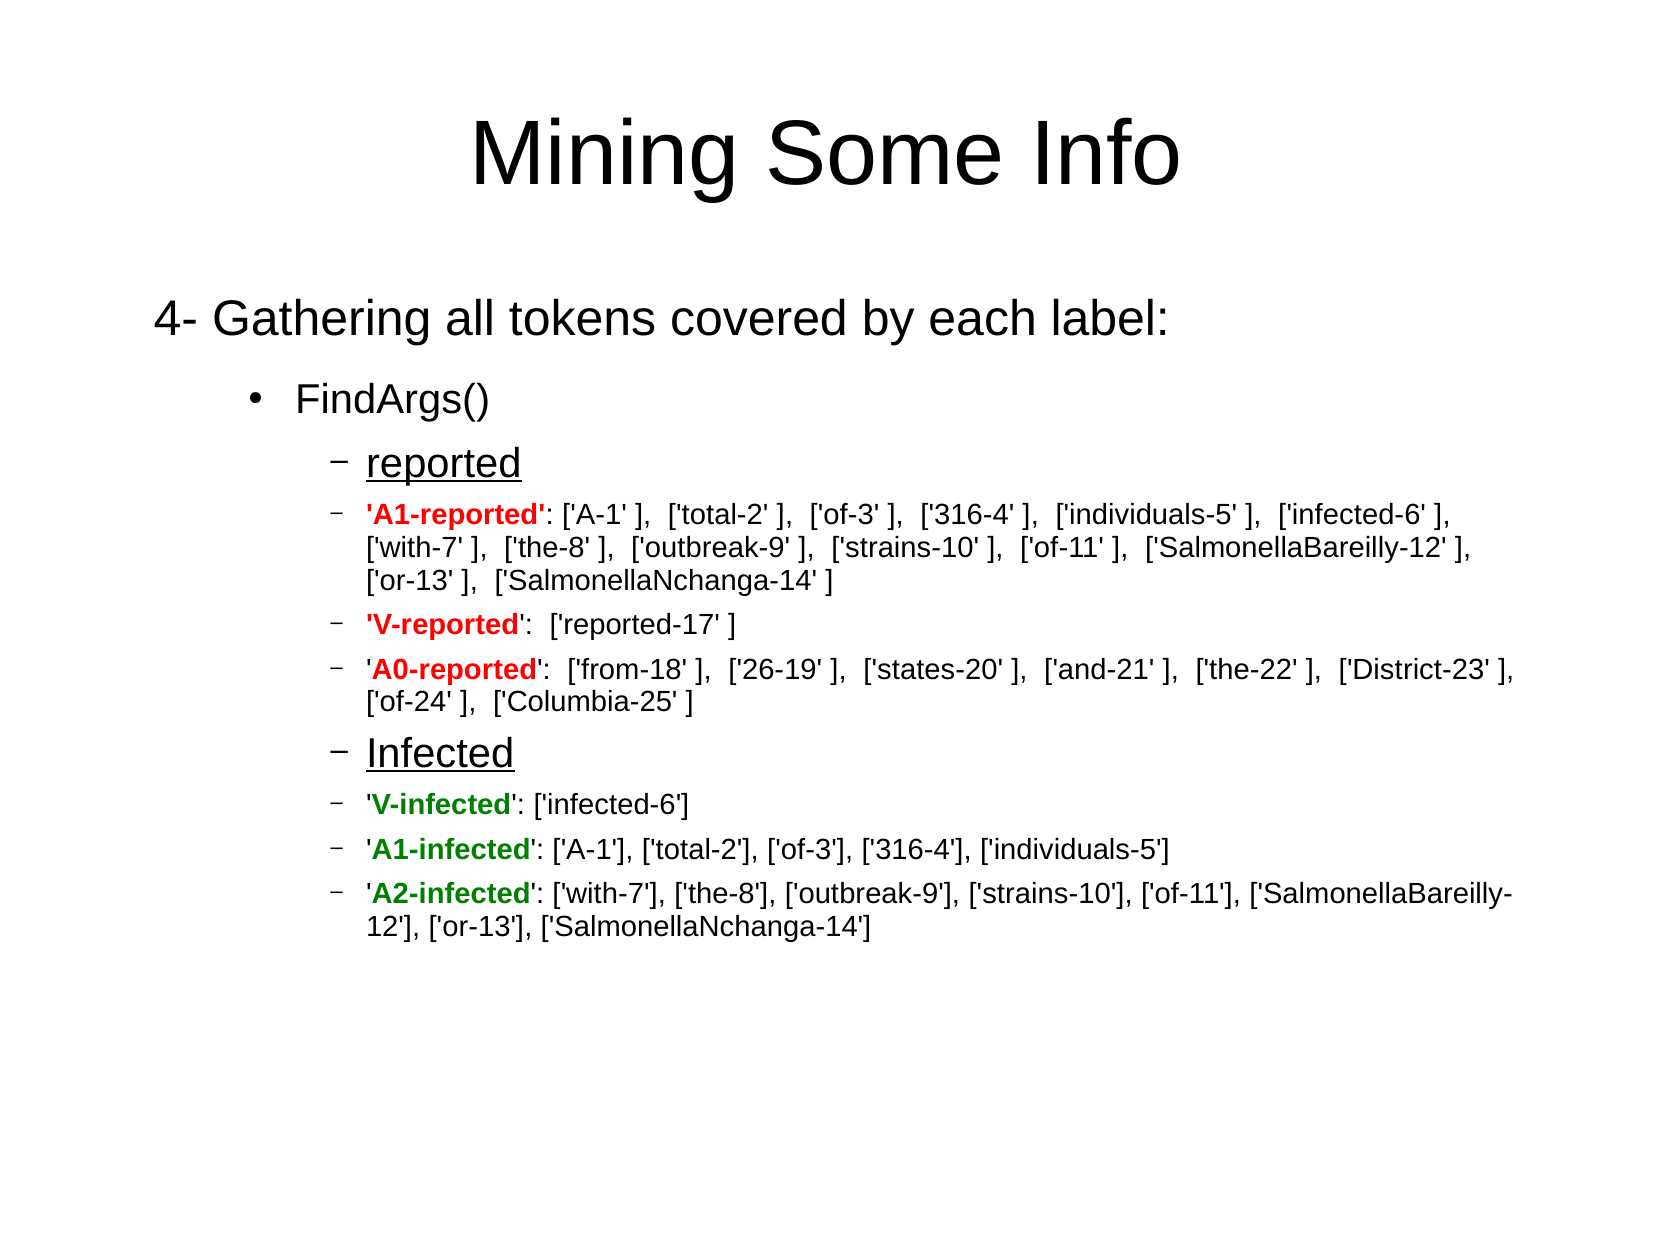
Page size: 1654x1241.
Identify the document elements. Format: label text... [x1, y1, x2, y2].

list 4- Gathering all tokens covered by each label: FindArgs() reported 'A1-reported': ['A-1' ], ['total-2' ], ['of-3' ], ['316-4' ], ['individuals-5' ], ['infected-6' ], ['with-7' ], ['the-8' ], ['outbreak-9' ], ['strains-10' ], ['of-11' ], ['SalmonellaBareilly-12' ], ['or-13' ], ['SalmonellaNchanga-14' ] 'V-reported': ['reported-17' ] 'A0-reported': ['from-18' ], ['26-19' ], ['states-20' ], ['and-21' ], ['the-22' ], ['District-23' ], ['of-24' ], ['Columbia-25' ] Infected 'V-infected': ['infected-6'] 'A1-infected': ['A-1'], ['total-2'], ['of-3'], ['316-4'], ['individuals-5'] 'A2-infected': ['with-7'], ['the-8'], ['outbreak-9'], ['strains-10'], ['of-11'], ['SalmonellaBareilly-12'], ['or-13'], ['SalmonellaNchanga-14'] [82, 290, 1538, 1010]
title Mining Some Info [82, 49, 1571, 257]
